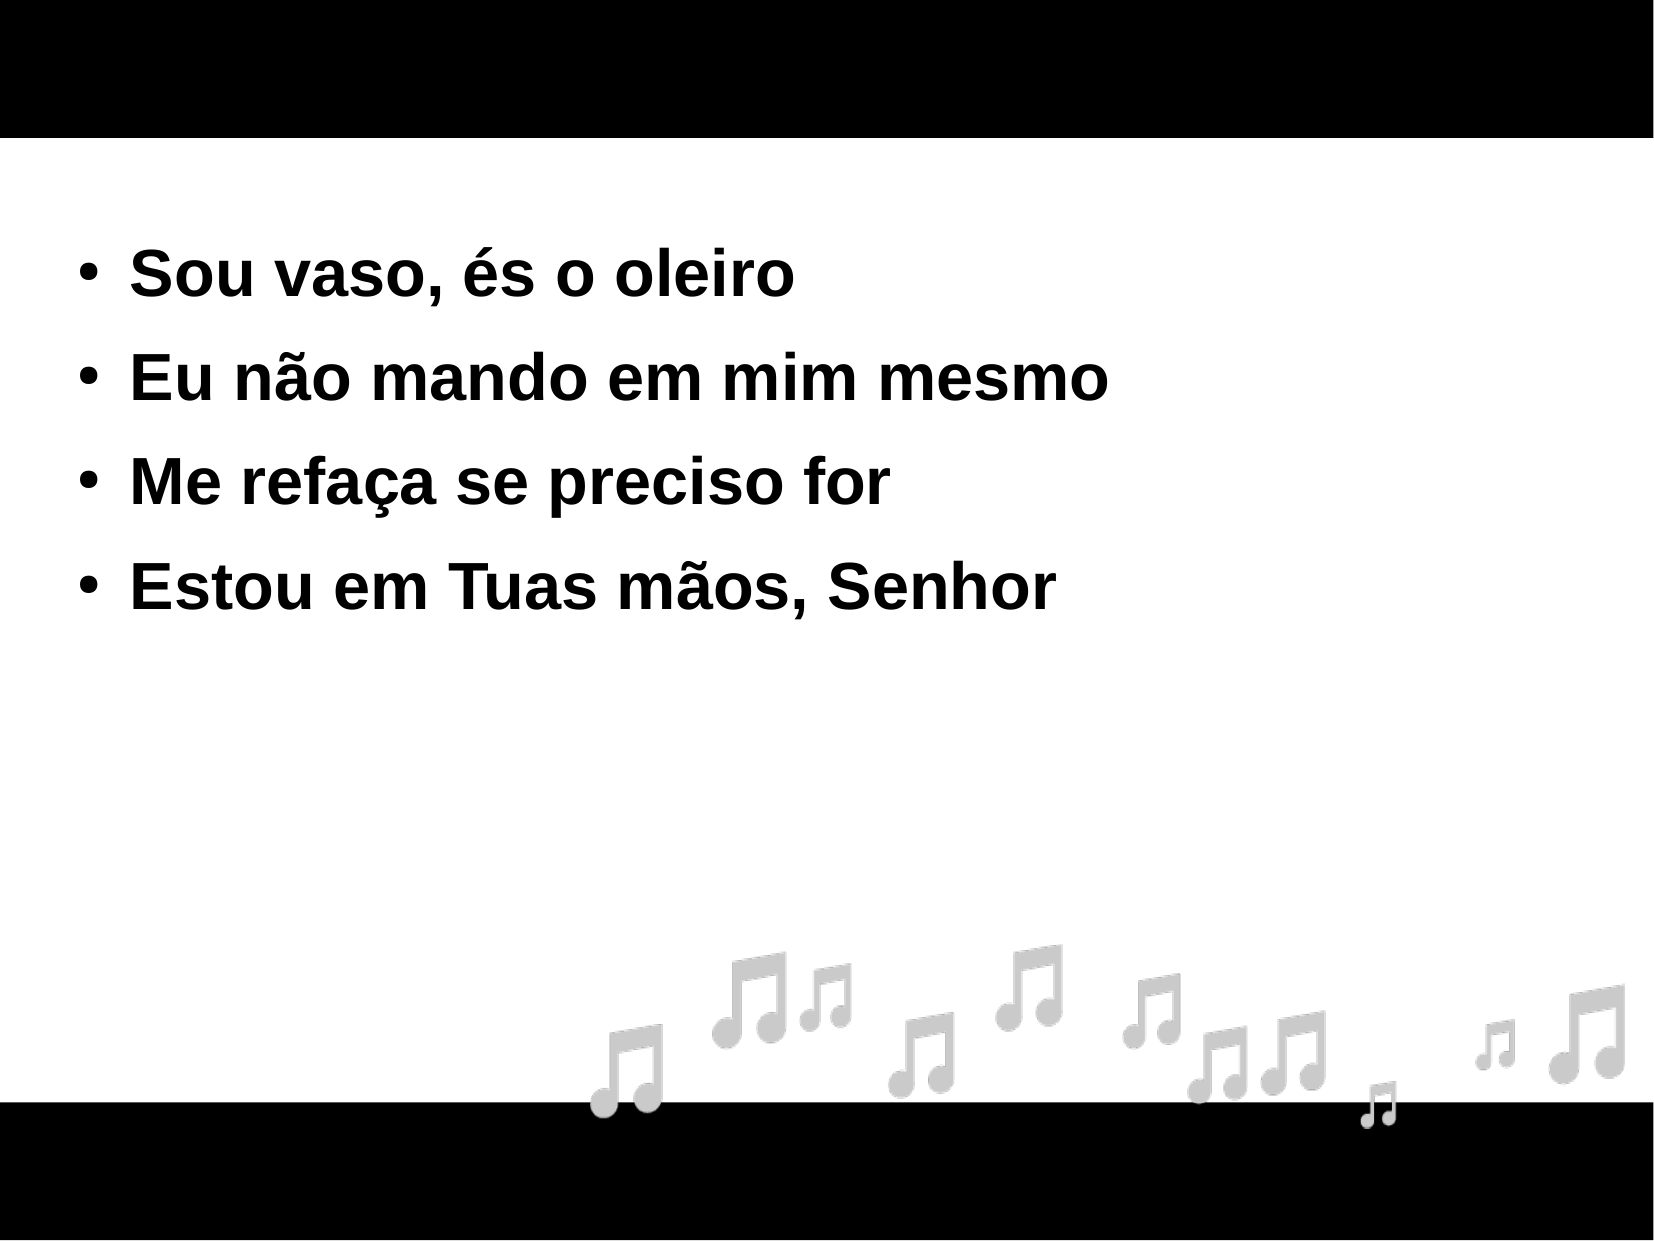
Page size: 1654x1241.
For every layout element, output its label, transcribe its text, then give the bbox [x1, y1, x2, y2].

list Sou vaso, és o oleiro Eu não mando em mim mesmo Me refaça se preciso for Estou em Tuas mãos, Senhor [59, 236, 1595, 1024]
